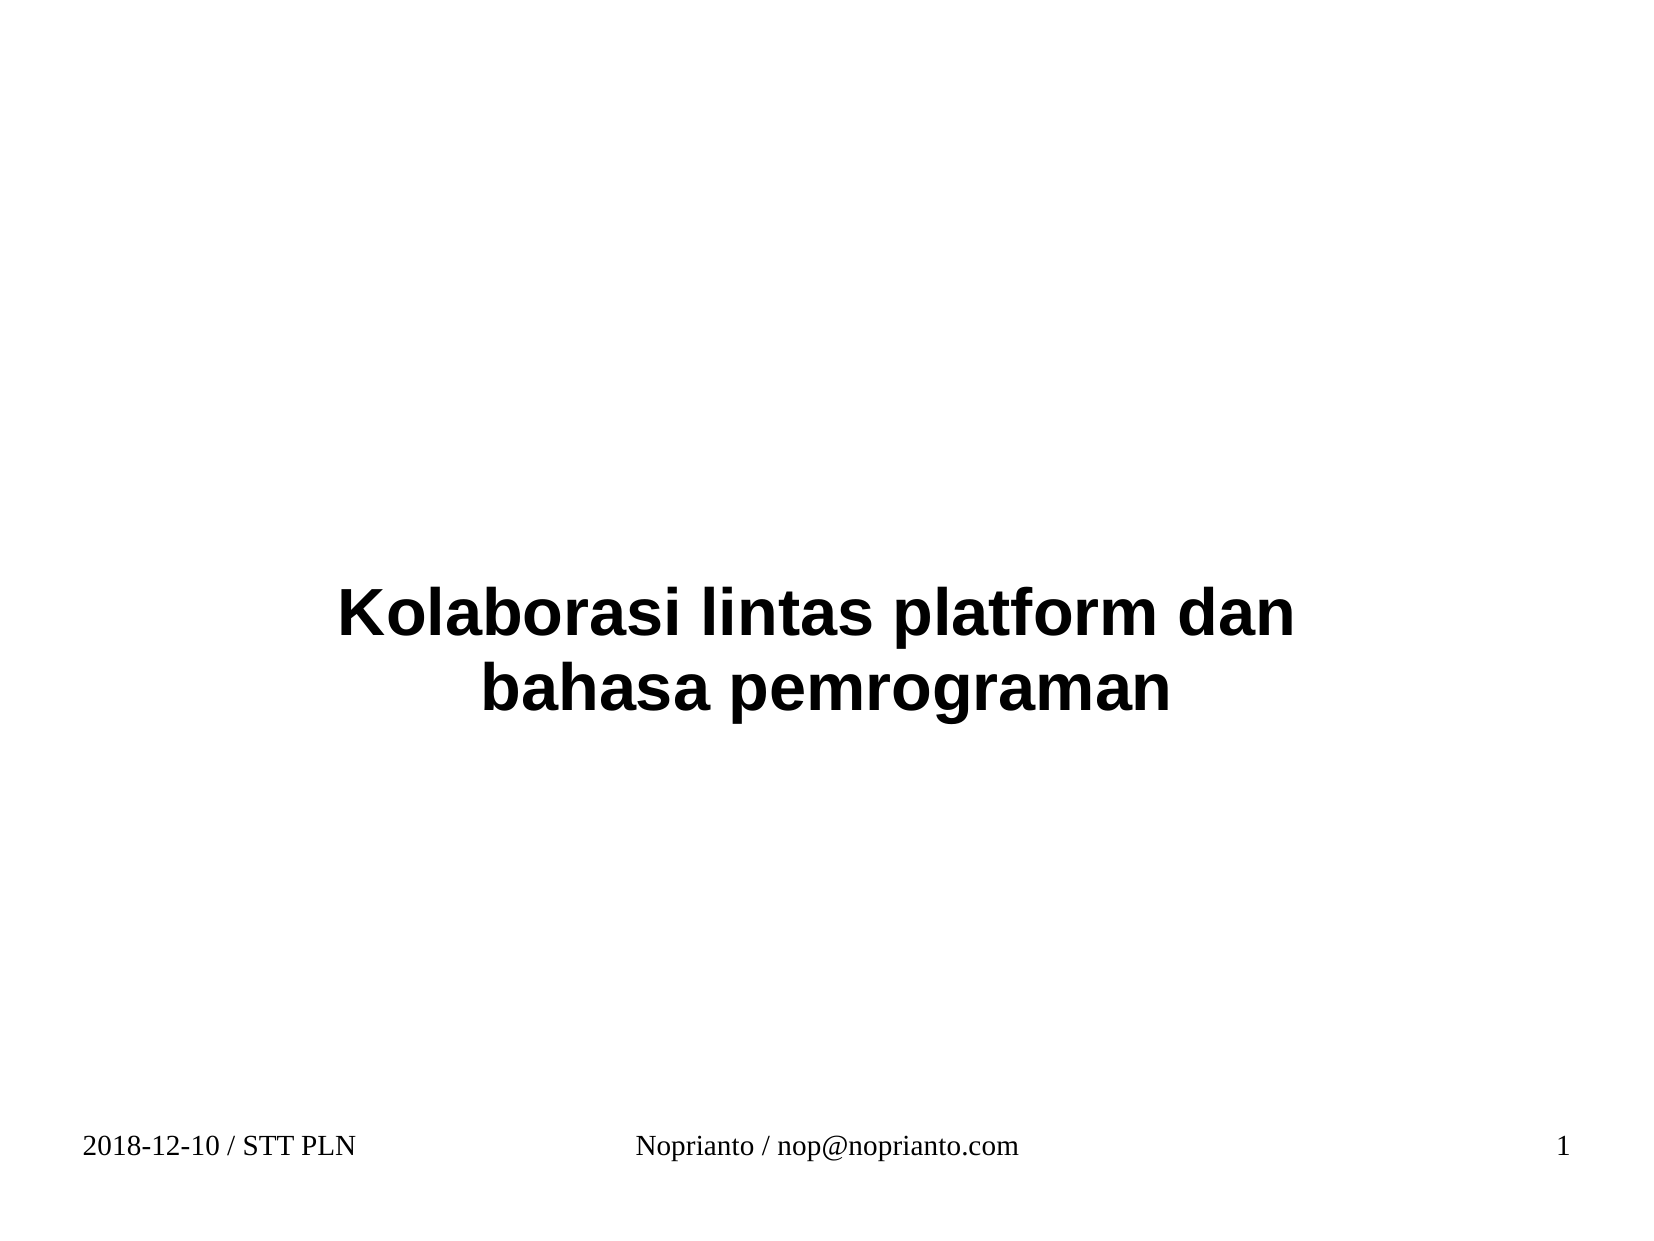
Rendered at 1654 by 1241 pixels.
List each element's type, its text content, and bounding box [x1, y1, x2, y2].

subtitle Kolaborasi lintas platform dan bahasa pemrograman [82, 290, 1571, 1010]
